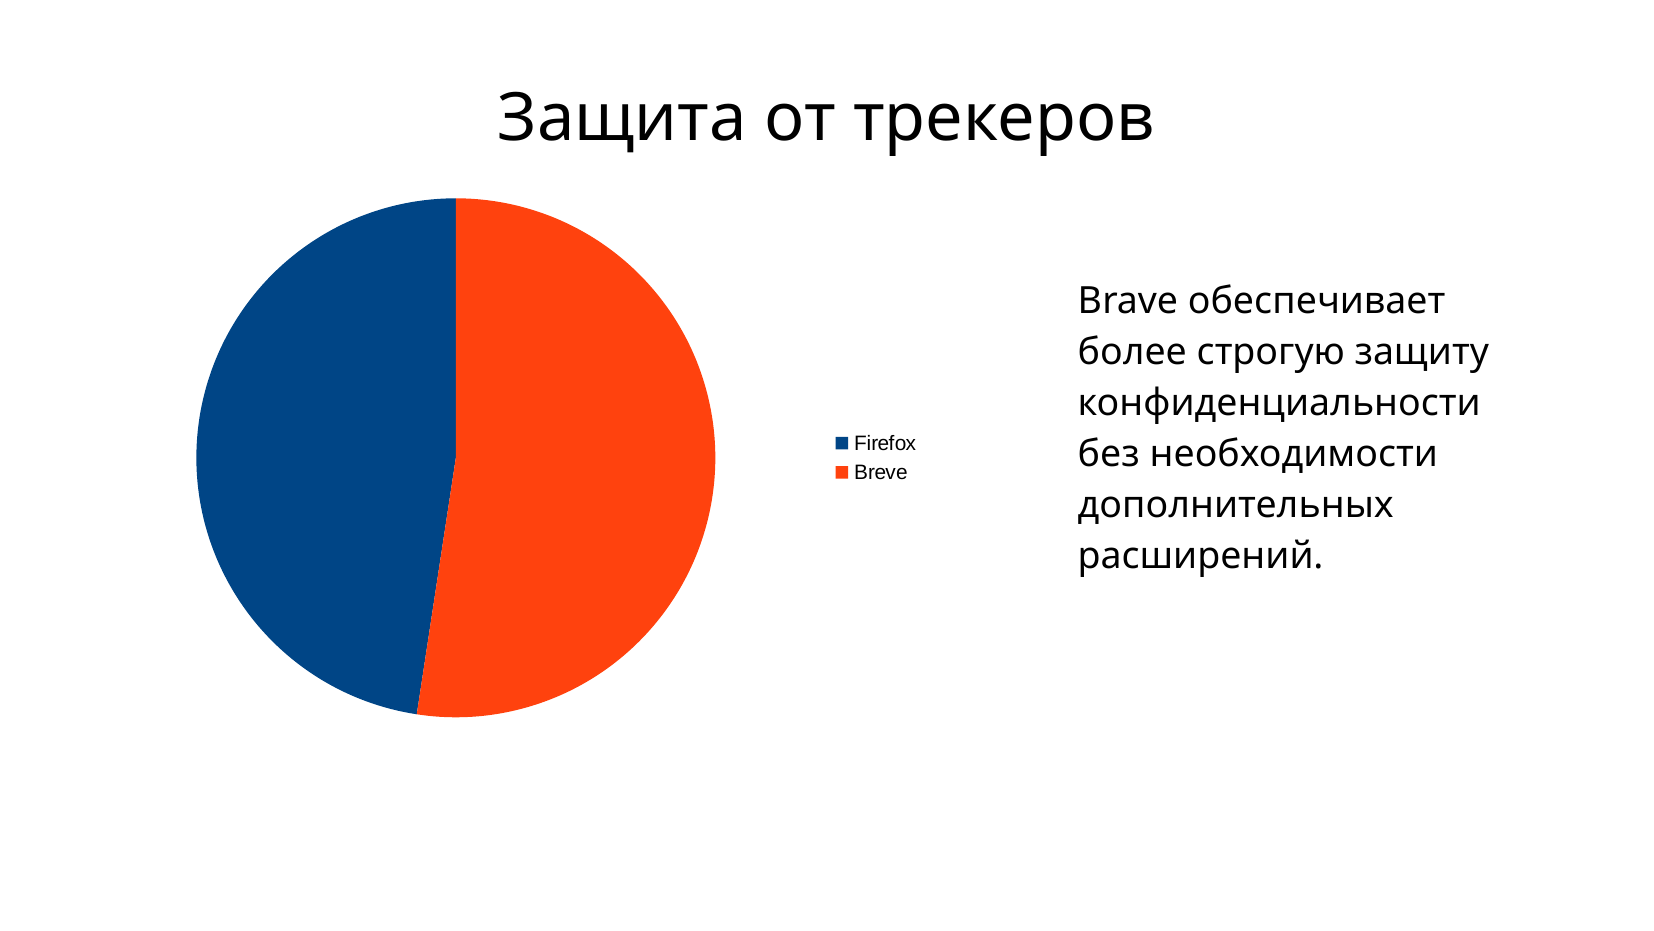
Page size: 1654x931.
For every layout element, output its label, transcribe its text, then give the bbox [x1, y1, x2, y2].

title Защита от трекеров [82, 37, 1571, 193]
text_box Brave обеспечивает более строгую защиту конфиденциальности без необходимости дополнительных расширений. [1062, 265, 1565, 709]
chart [82, 187, 936, 729]
